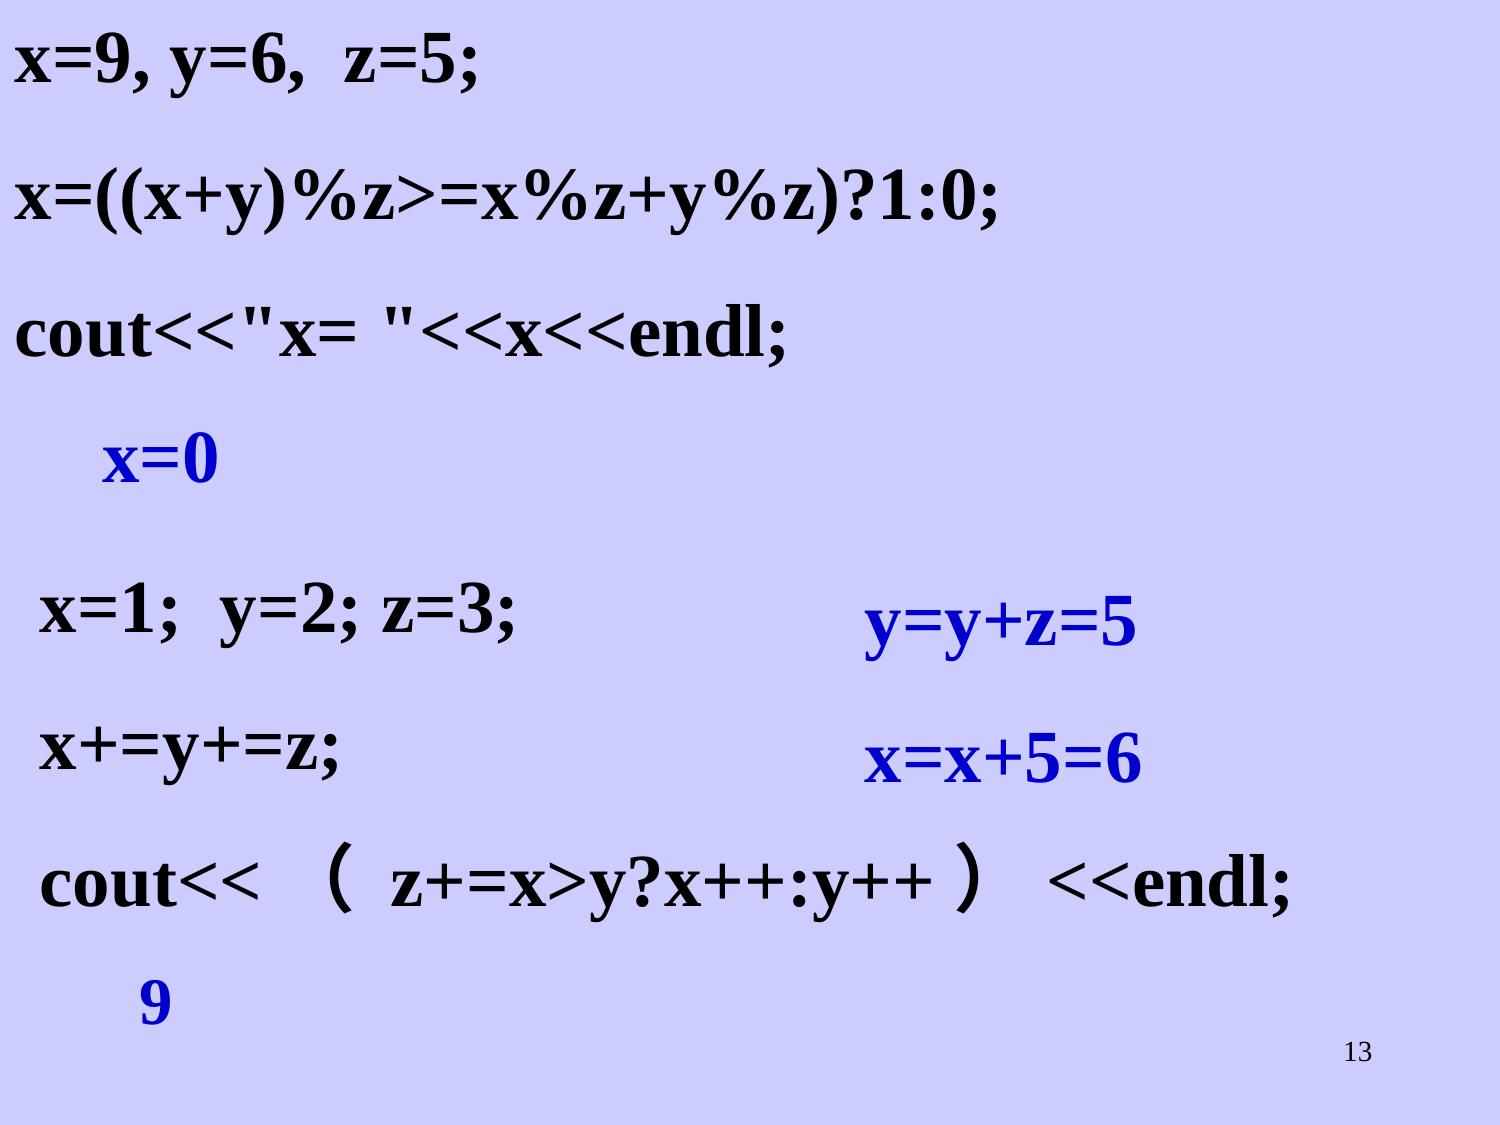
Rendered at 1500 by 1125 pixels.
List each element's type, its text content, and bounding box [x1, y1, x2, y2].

text_box x=1; y=2; z=3; x+=y+=z; cout<<（ z+=x>y?x++:y++）<<endl; [24, 549, 1388, 930]
text_box x=0 [87, 399, 413, 506]
text_box y=y+z=5 x=x+5=6 [849, 562, 1213, 805]
text_box 9 [124, 949, 513, 1046]
text_box x=9, y=6, z=5; x=((x+y)%z>=x%z+y%z)?1:0; cout<<"x= "<<x<<endl; [0, 0, 1500, 380]
text_box <编号> [1074, 1025, 1388, 1101]
